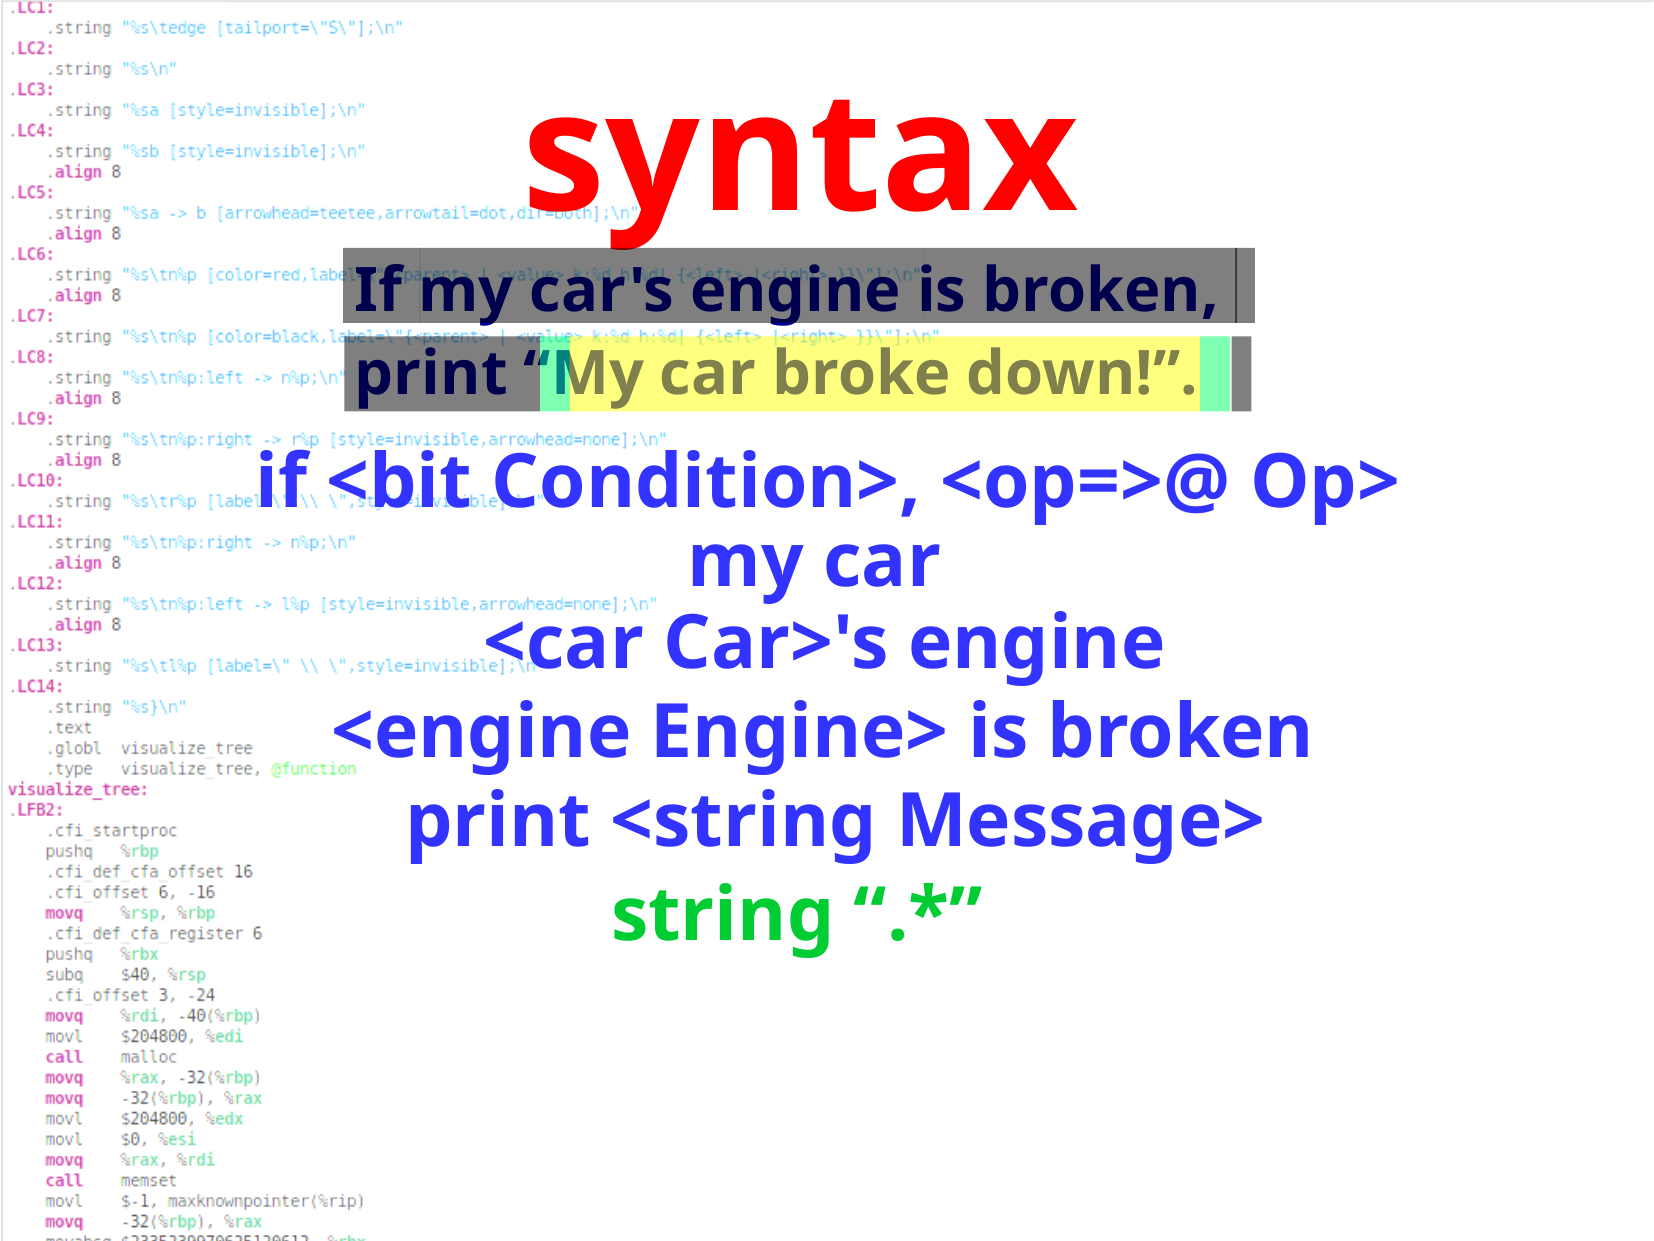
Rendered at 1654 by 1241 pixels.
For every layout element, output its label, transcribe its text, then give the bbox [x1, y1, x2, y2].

text_box [343, 247, 1255, 323]
text_box [344, 336, 1252, 412]
text_box <car Car>'s engine [300, 581, 1350, 669]
text_box If my car's engine is broken, print “My car broke down!”. [340, 237, 1336, 420]
text_box my car [589, 498, 1040, 617]
text_box if <bit Condition>, <op=>@ Op> [9, 420, 1648, 539]
text_box print <string Message> [276, 758, 1396, 877]
picture [0, 0, 1654, 1241]
text_box string “.*” [596, 852, 1029, 972]
text_box syntax [507, 25, 1116, 237]
text_box <engine Engine> is broken [223, 669, 1424, 789]
